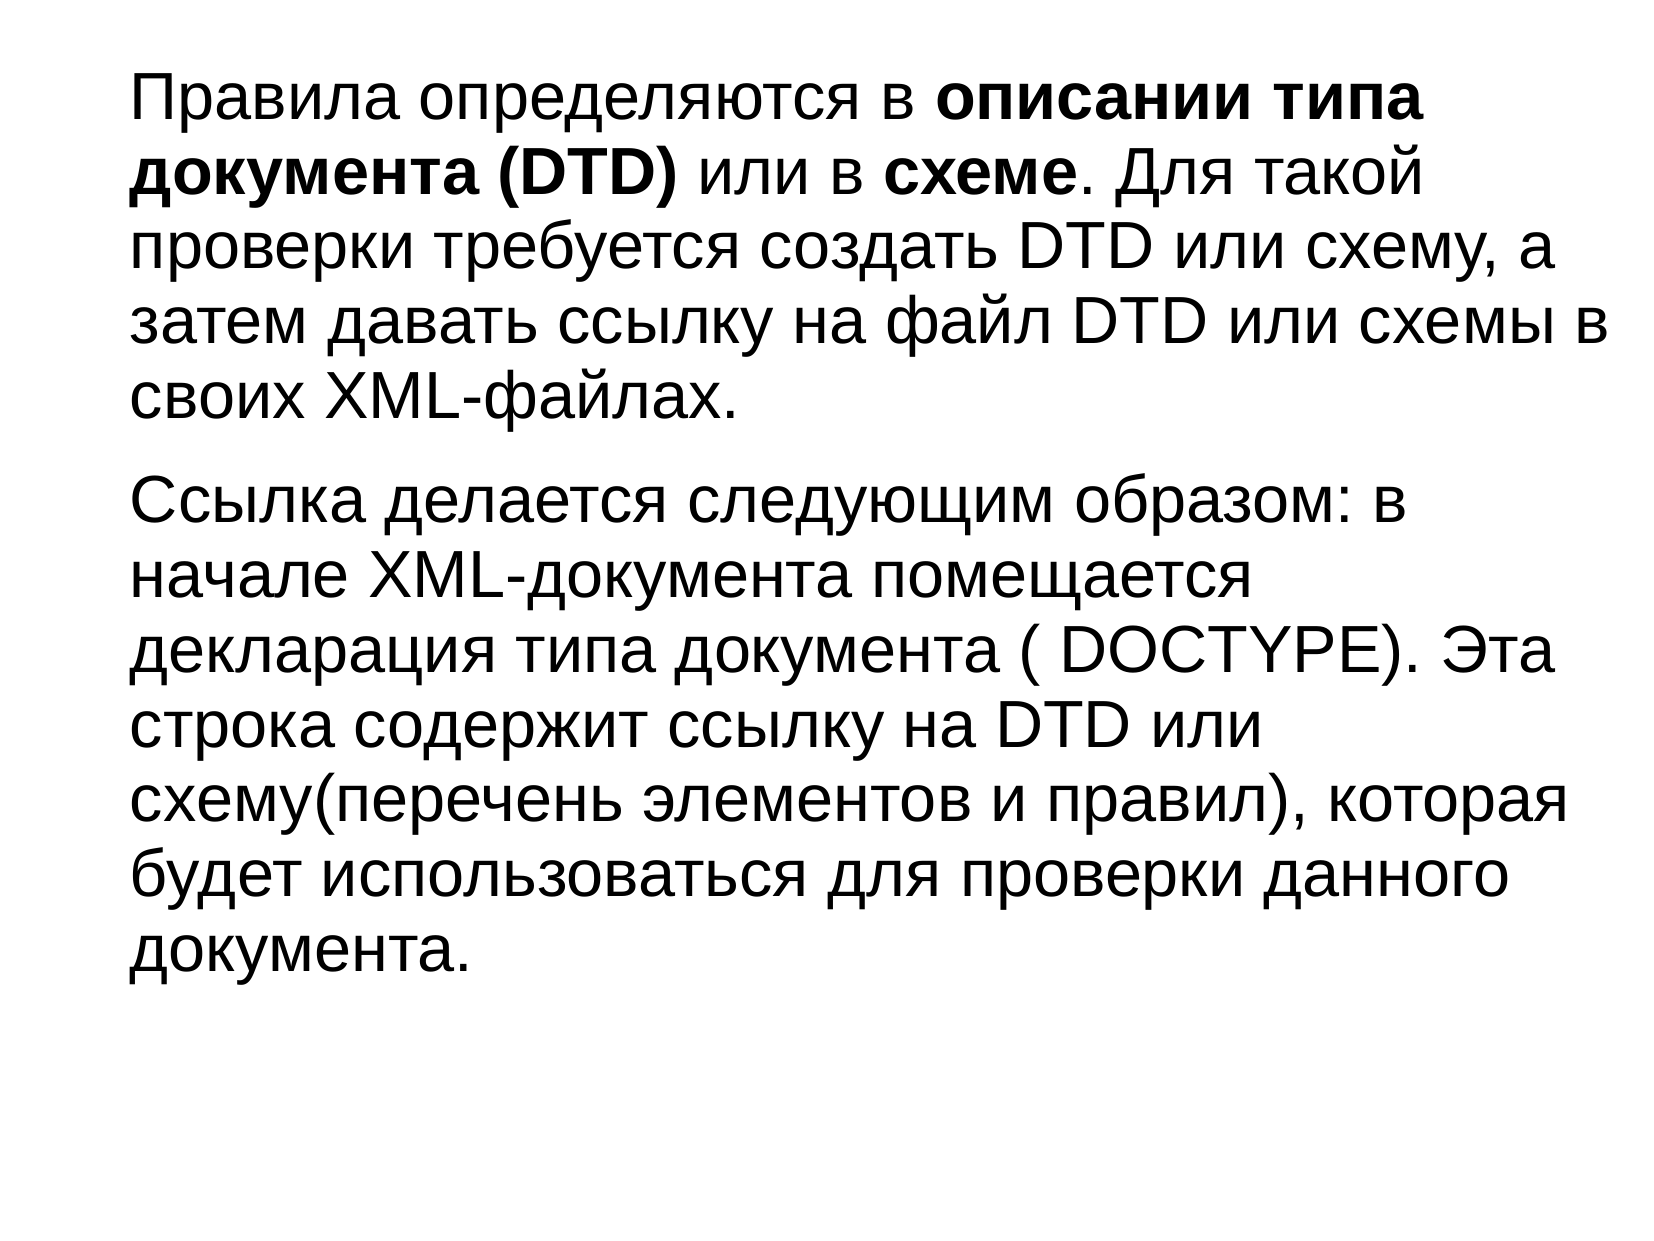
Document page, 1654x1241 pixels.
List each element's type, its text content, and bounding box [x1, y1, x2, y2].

list Правила определяются в описании типа документа (DTD) или в схеме. Для такой проверки требуется создать DTD или схему, а затем давать ссылку на файл DTD или схемы в своих XML-файлах. Ссылка делается следующим образом: в начале XML-документа помещается декларация типа документа ( DOCTYPE). Эта строка содержит ссылку на DTD или схему(перечень элементов и правил), которая будет использоваться для проверки данного документа. [59, 59, 1625, 1182]
